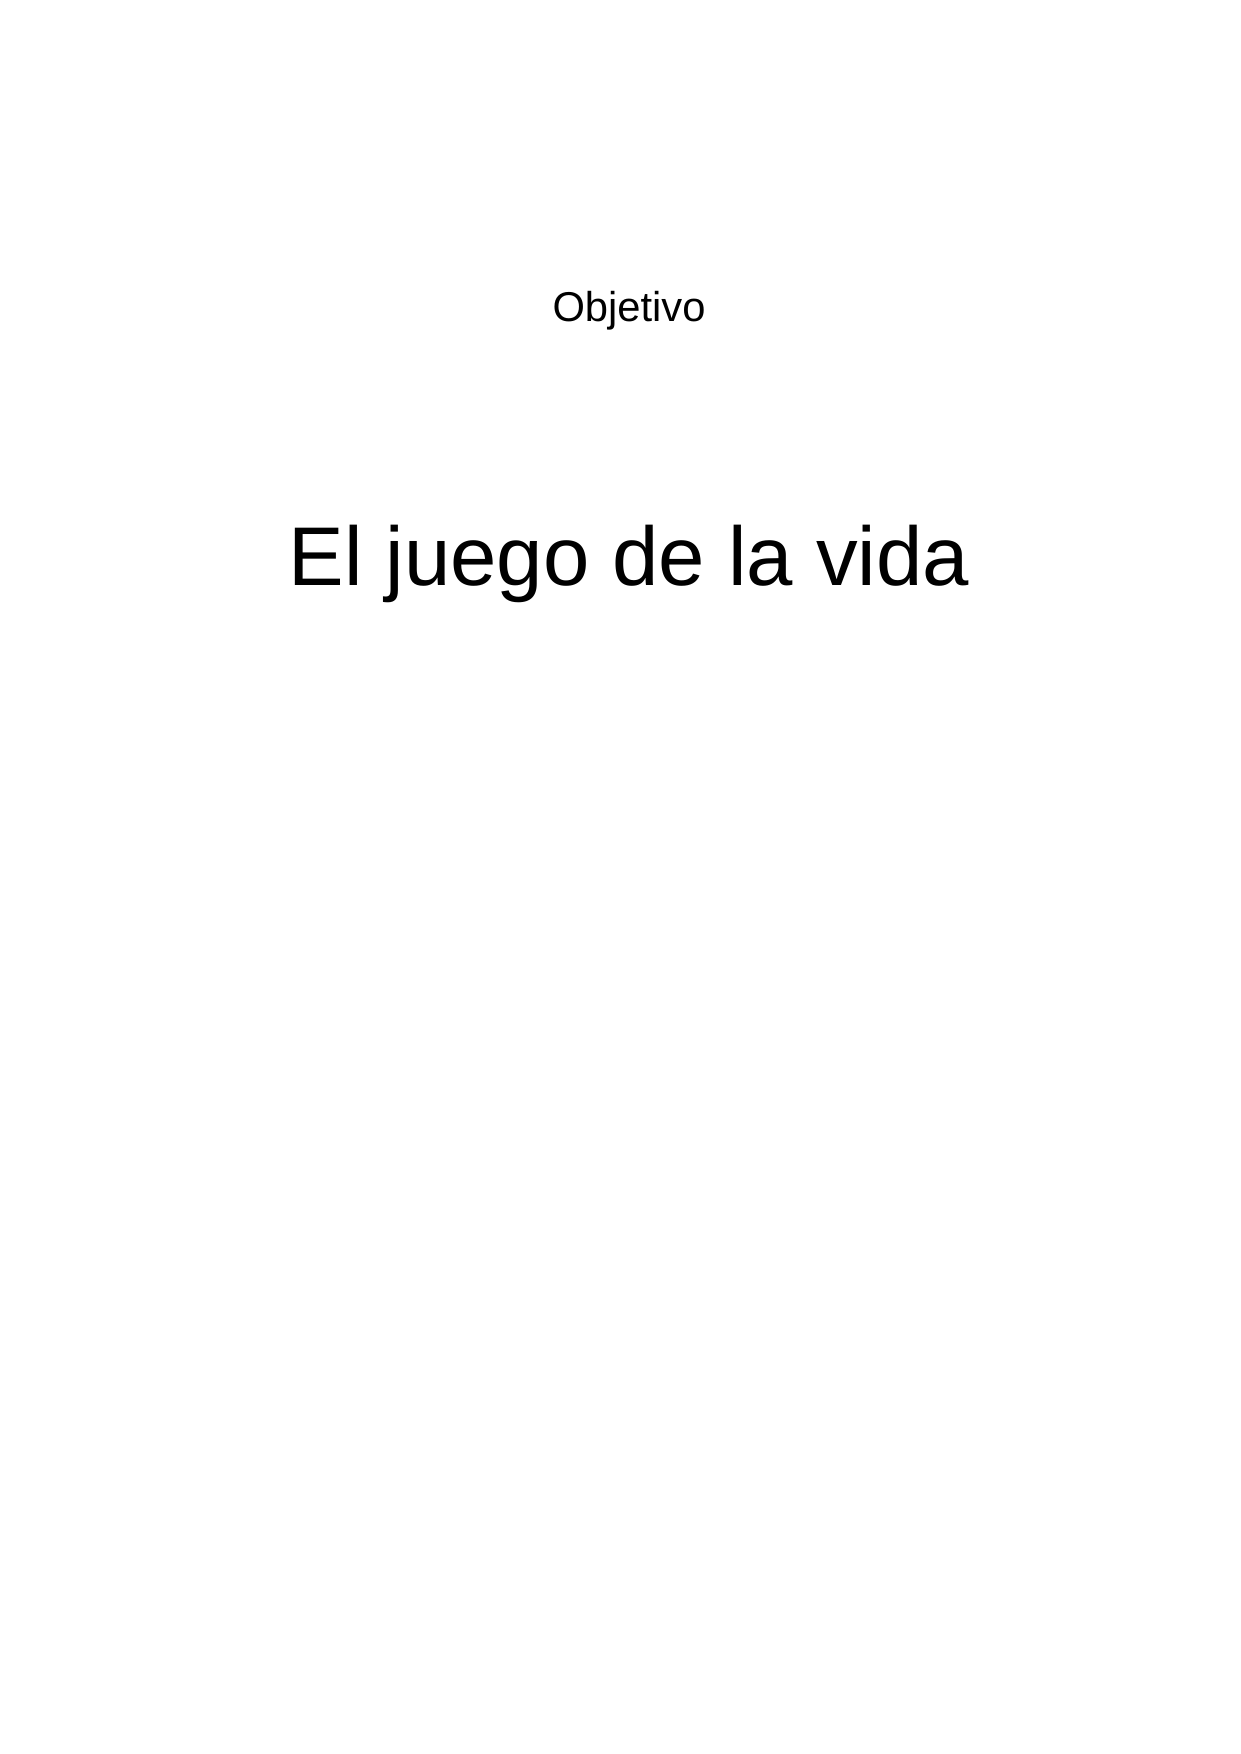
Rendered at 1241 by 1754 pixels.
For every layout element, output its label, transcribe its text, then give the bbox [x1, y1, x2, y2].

title Objetivo El juego de la vida [124, 283, 1134, 604]
